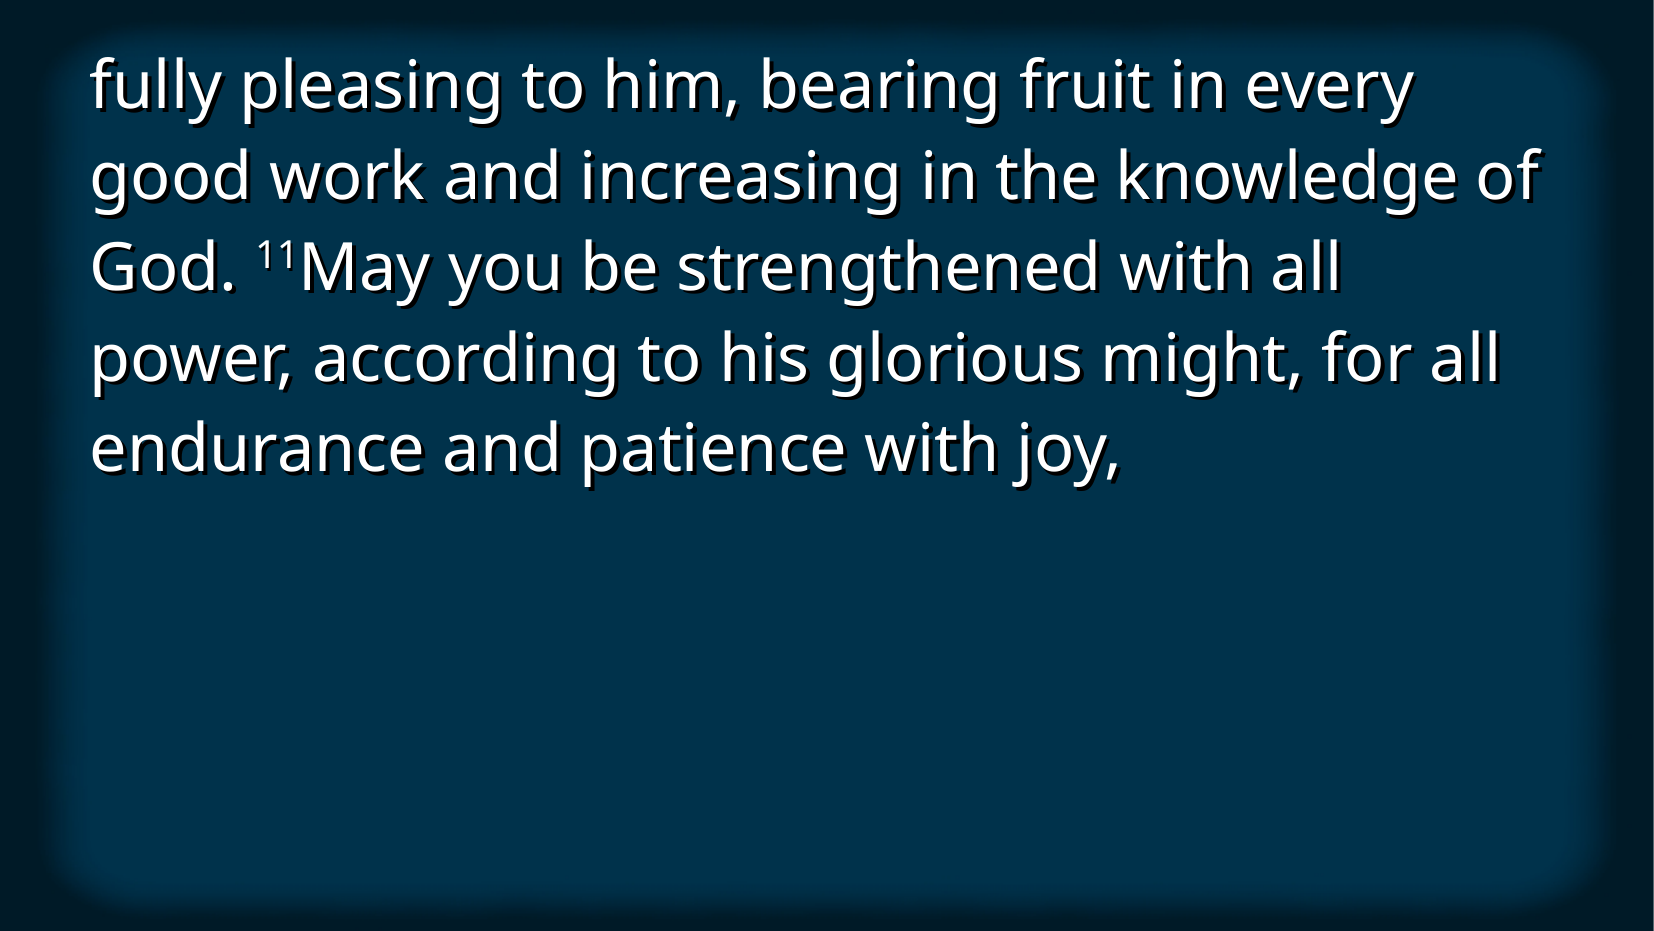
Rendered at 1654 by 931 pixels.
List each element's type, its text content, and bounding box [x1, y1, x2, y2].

text_box fully pleasing to him, bearing fruit in every good work and increasing in the knowledge of God. 11May you be strengthened with all power, according to his glorious might, for all endurance and patience with joy, [75, 30, 1576, 489]
picture [0, 0, 1654, 931]
